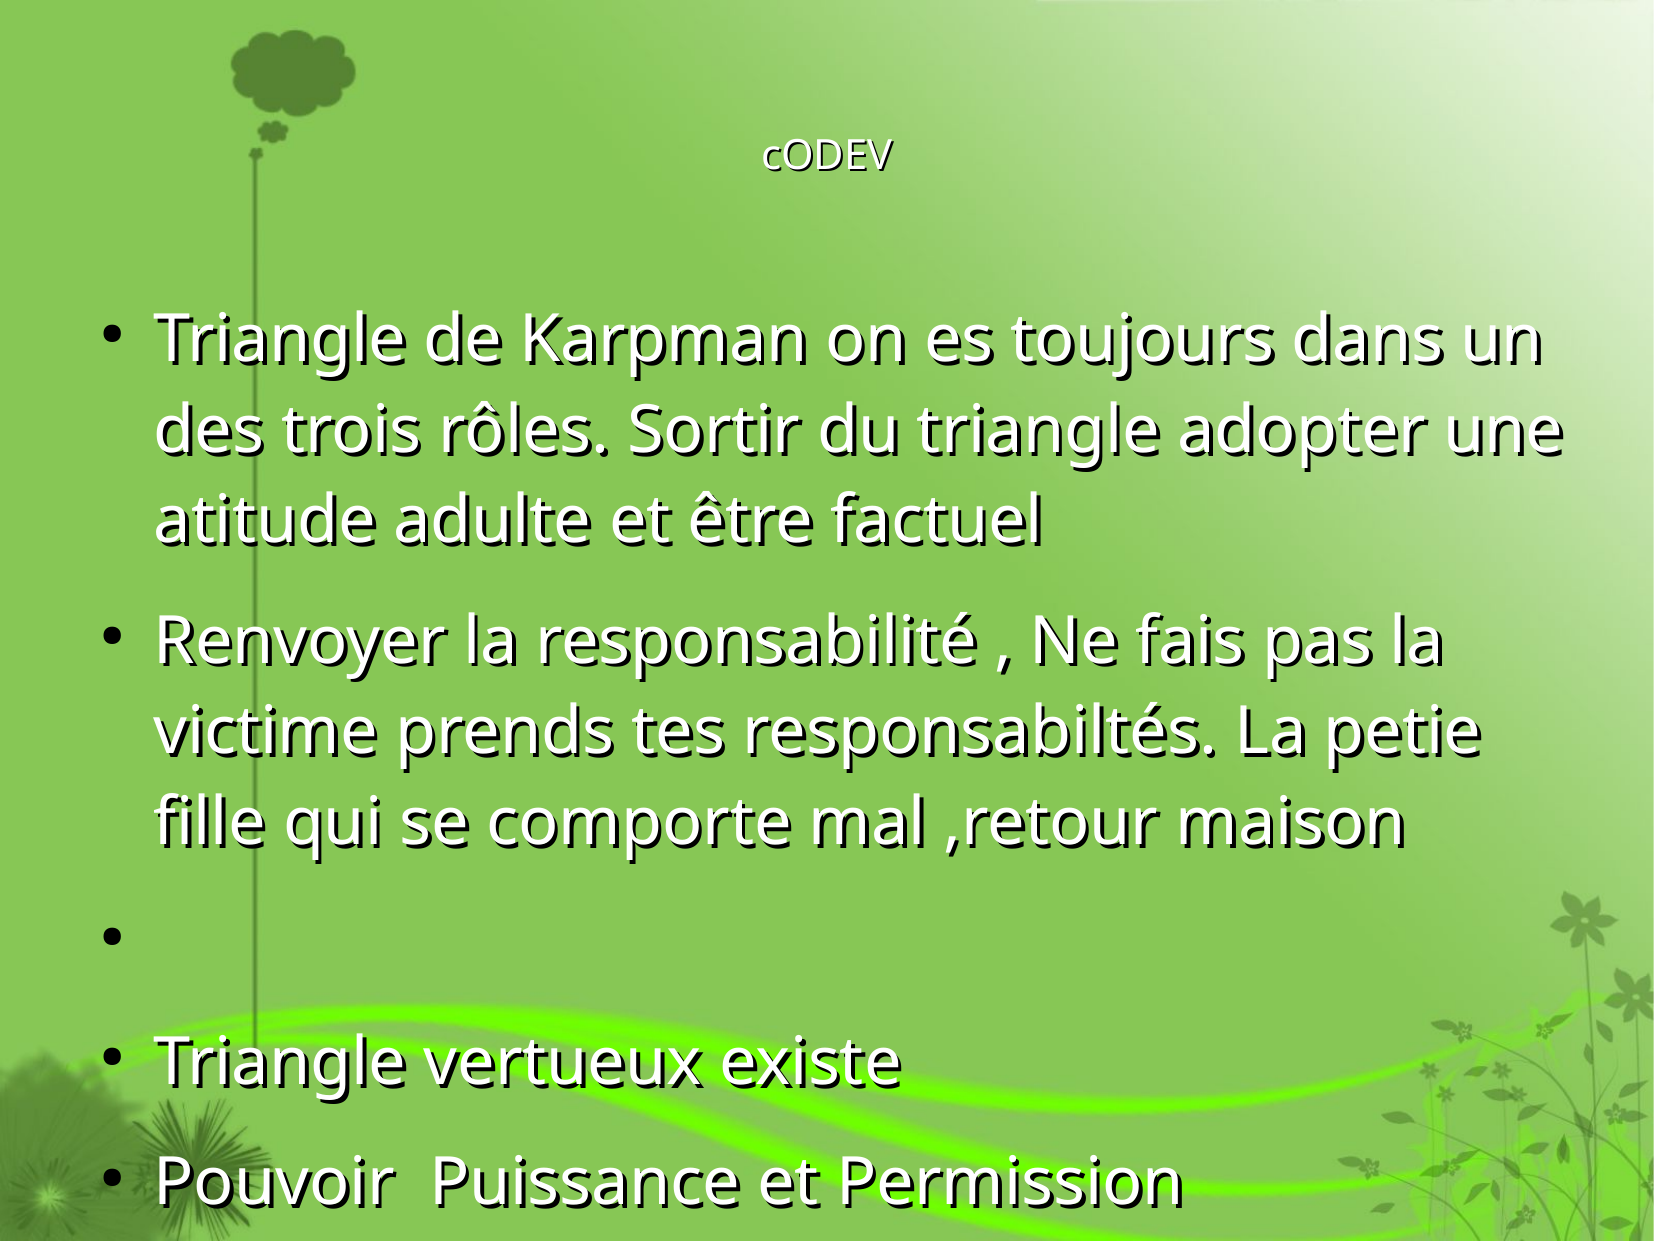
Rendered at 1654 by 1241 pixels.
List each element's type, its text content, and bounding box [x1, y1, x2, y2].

picture [0, 0, 1654, 1241]
list Triangle de Karpman on es toujours dans un des trois rôles. Sortir du triangle adopter une atitude adulte et être factuel Renvoyer la responsabilité , Ne fais pas la victime prends tes responsabiltés. La petie fille qui se comporte mal ,retour maison Triangle vertueux existe Pouvoir Puissance et Permission [82, 290, 1571, 1182]
title cODEV [82, 49, 1571, 257]
